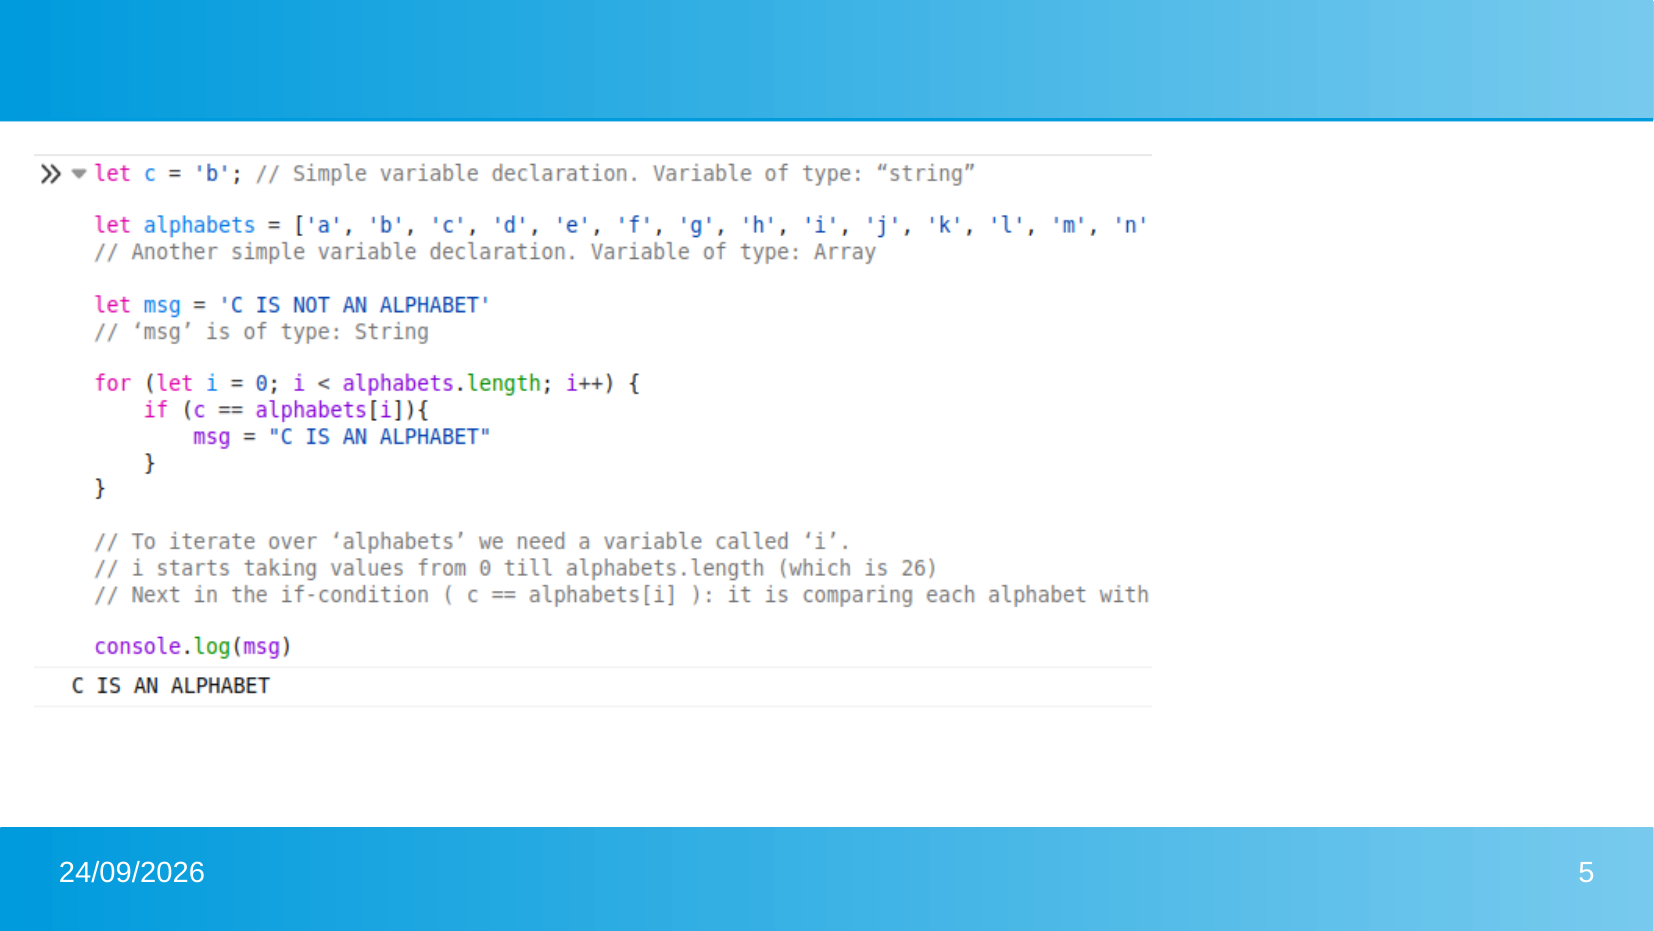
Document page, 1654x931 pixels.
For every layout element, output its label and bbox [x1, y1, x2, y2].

picture [34, 153, 1152, 709]
